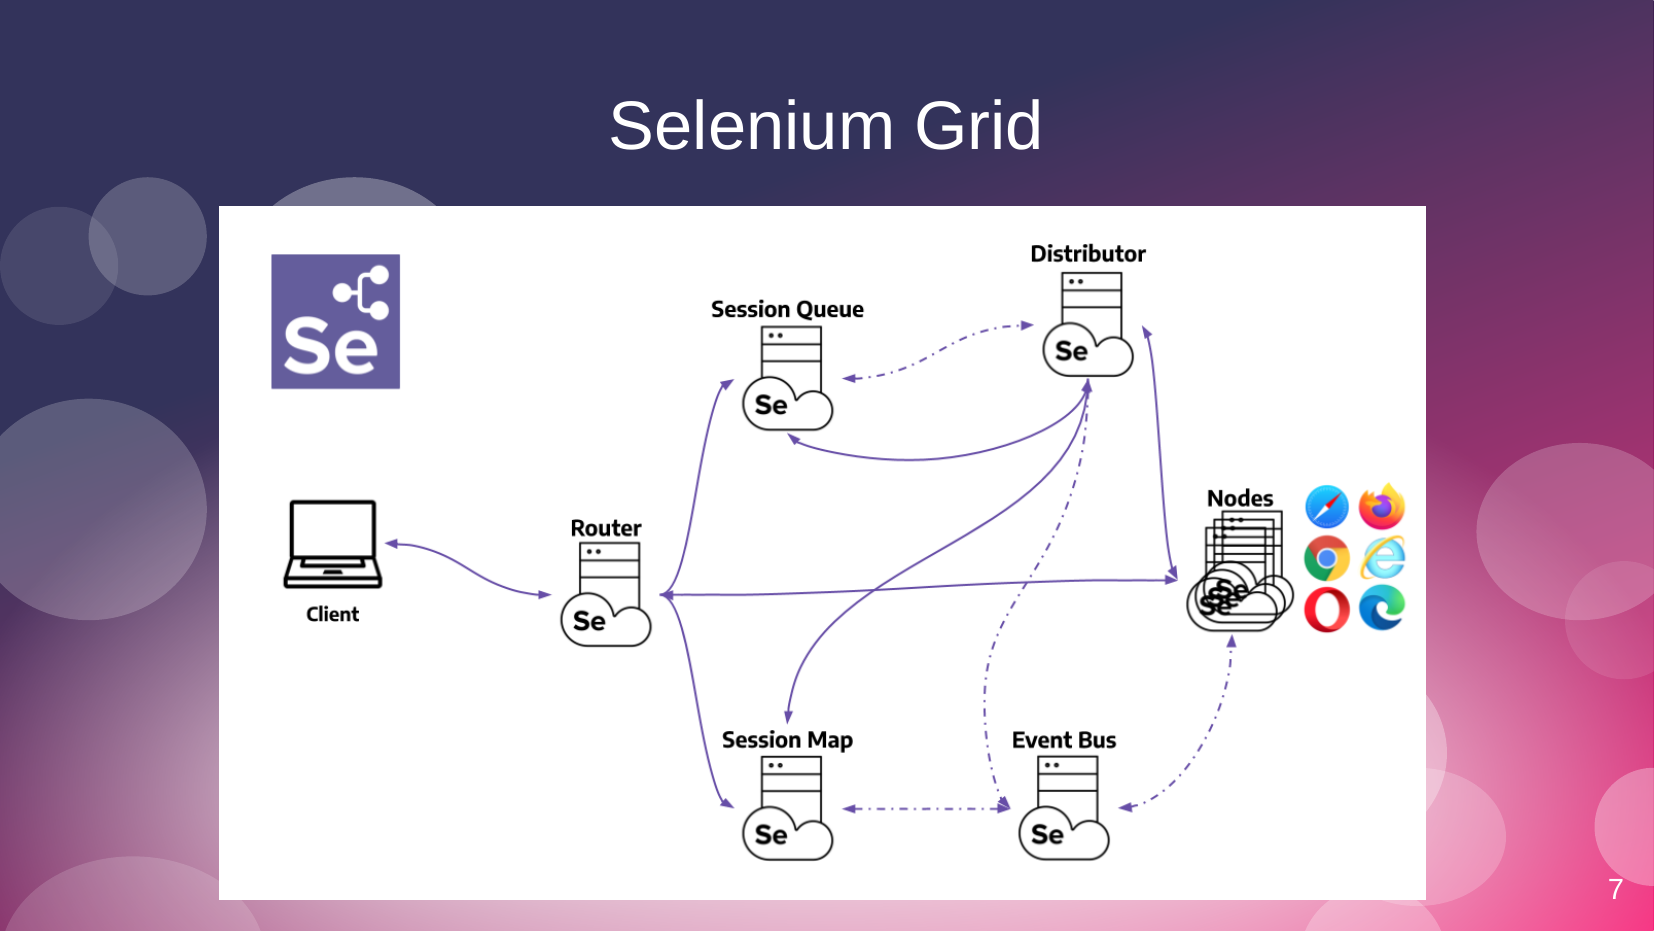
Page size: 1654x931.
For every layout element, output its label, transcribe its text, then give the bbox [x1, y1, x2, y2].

picture [219, 206, 1426, 901]
title Selenium Grid [88, 44, 1565, 207]
